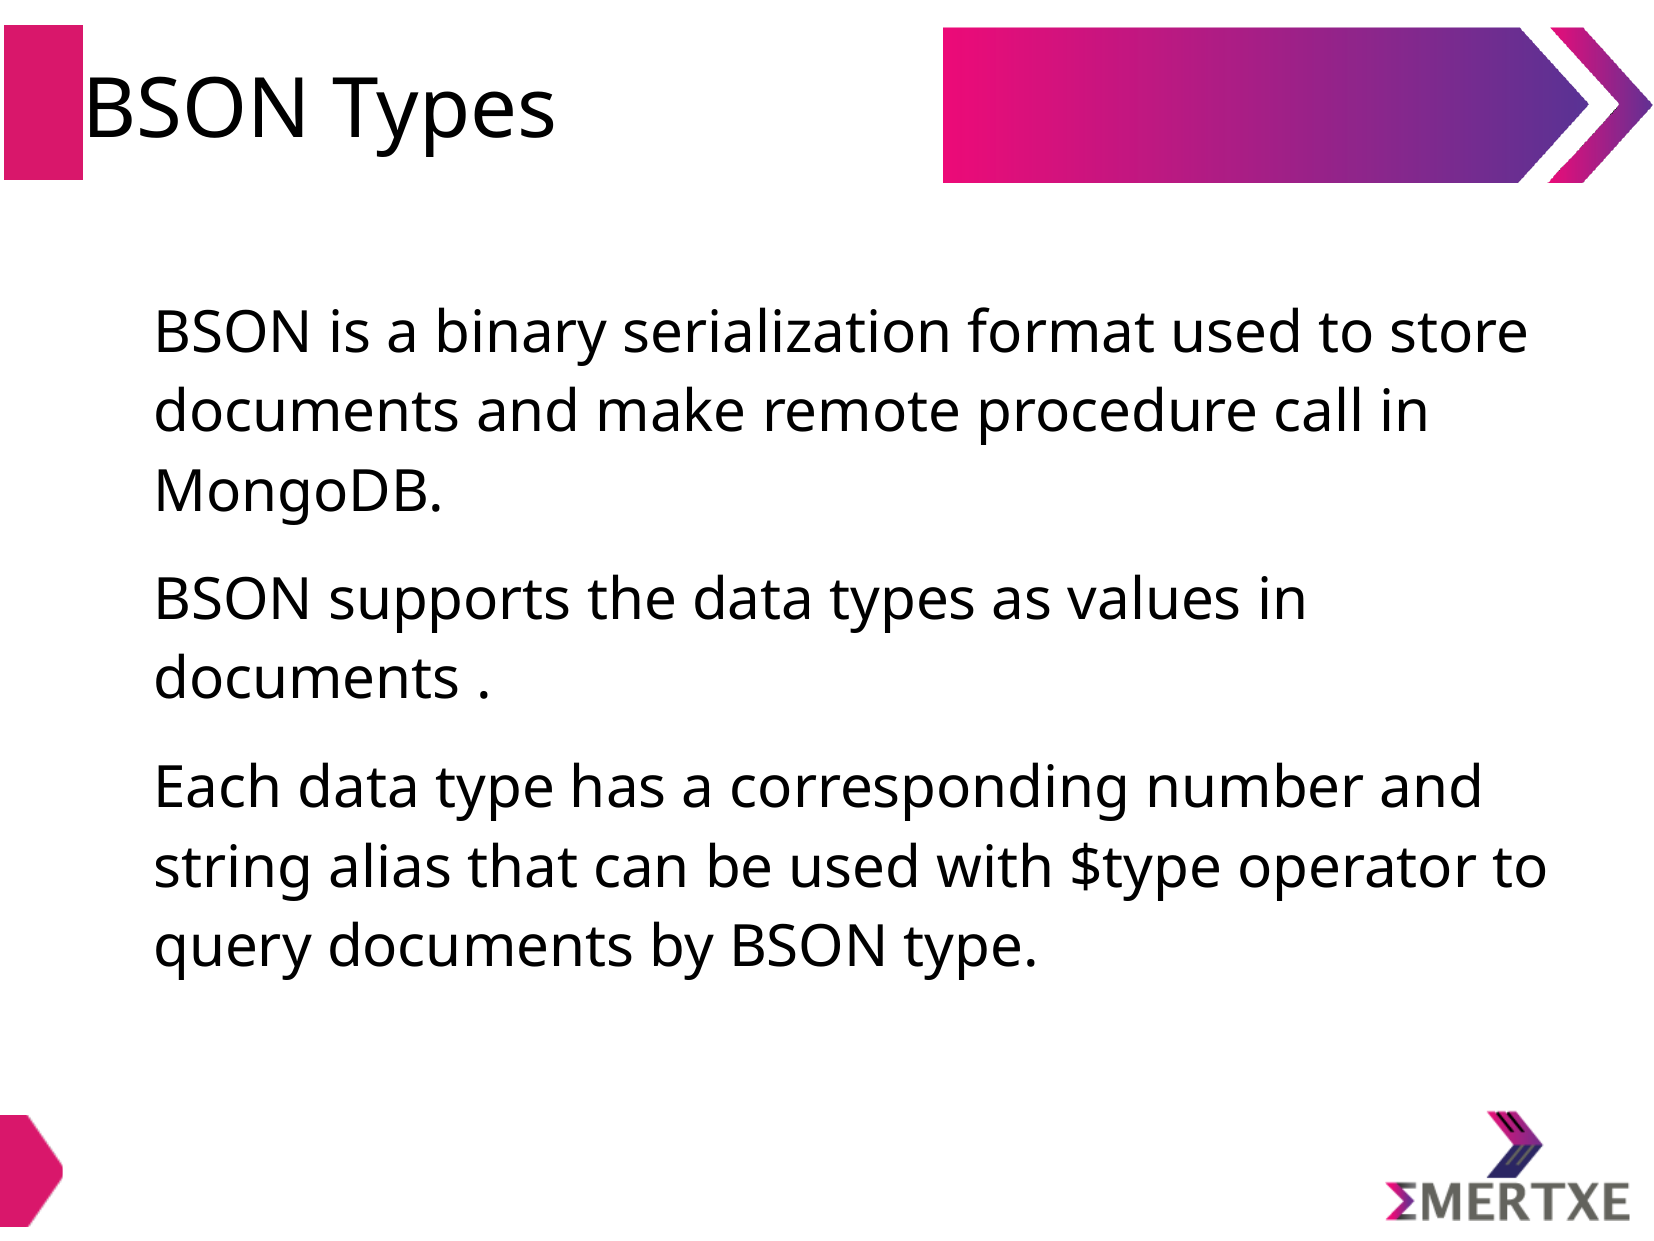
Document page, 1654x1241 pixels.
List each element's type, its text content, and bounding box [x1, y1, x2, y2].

picture [1385, 1107, 1631, 1221]
list BSON is a binary serialization format used to store documents and make remote procedure call in MongoDB. BSON supports the data types as values in documents . Each data type has a corresponding number and string alias that can be used with $type operator to query documents by BSON type. [82, 290, 1571, 1010]
title BSON Types [82, 2, 1571, 210]
picture [1571, 27, 1653, 183]
